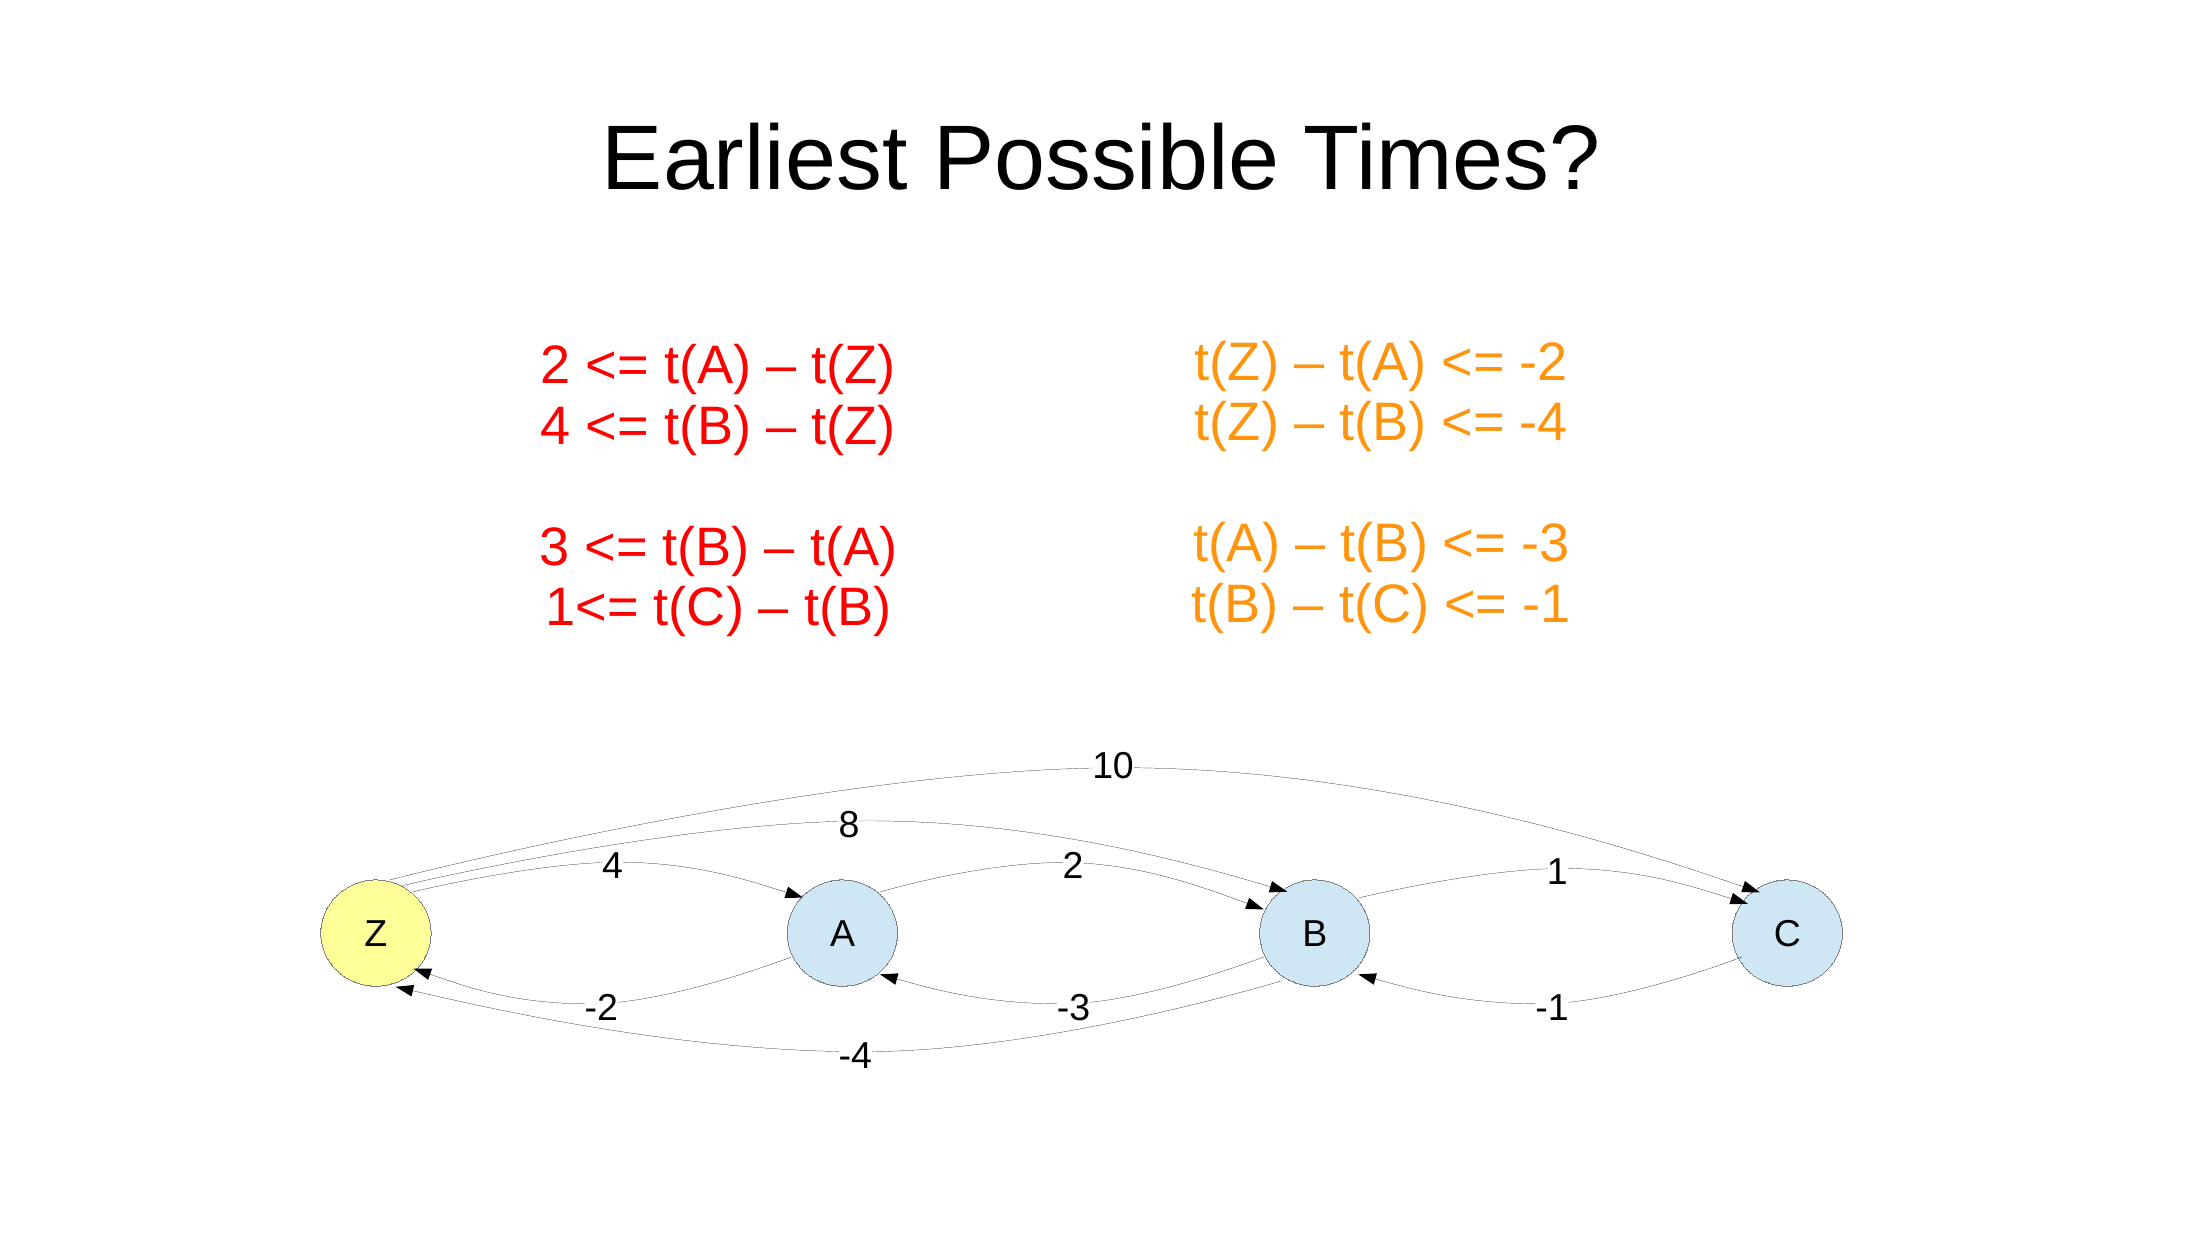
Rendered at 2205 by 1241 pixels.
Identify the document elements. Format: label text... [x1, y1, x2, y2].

text_box 2 [1062, 844, 1084, 887]
text_box -1 [1535, 986, 1569, 1029]
text_box 10 [1092, 744, 1134, 787]
text_box -4 [838, 1034, 872, 1077]
text_box A [787, 879, 898, 987]
text_box 2 <= t(A) – t(Z) 4 <= t(B) – t(Z) 3 <= t(B) – t(A) 1<= t(C) – t(B) [466, 259, 971, 712]
text_box 8 [838, 803, 860, 846]
text_box -2 [584, 986, 618, 1029]
text_box C [1732, 879, 1843, 987]
text_box 1 [1546, 850, 1568, 893]
text_box 4 [602, 844, 623, 887]
title Earliest Possible Times? [110, 49, 2095, 257]
text_box -3 [1056, 986, 1091, 1029]
text_box t(Z) – t(A) <= -2 t(Z) – t(B) <= -4 t(A) – t(B) <= -3 t(B) – t(C) <= -1 [1129, 256, 1634, 709]
text_box B [1259, 879, 1370, 987]
text_box Z [320, 879, 432, 987]
